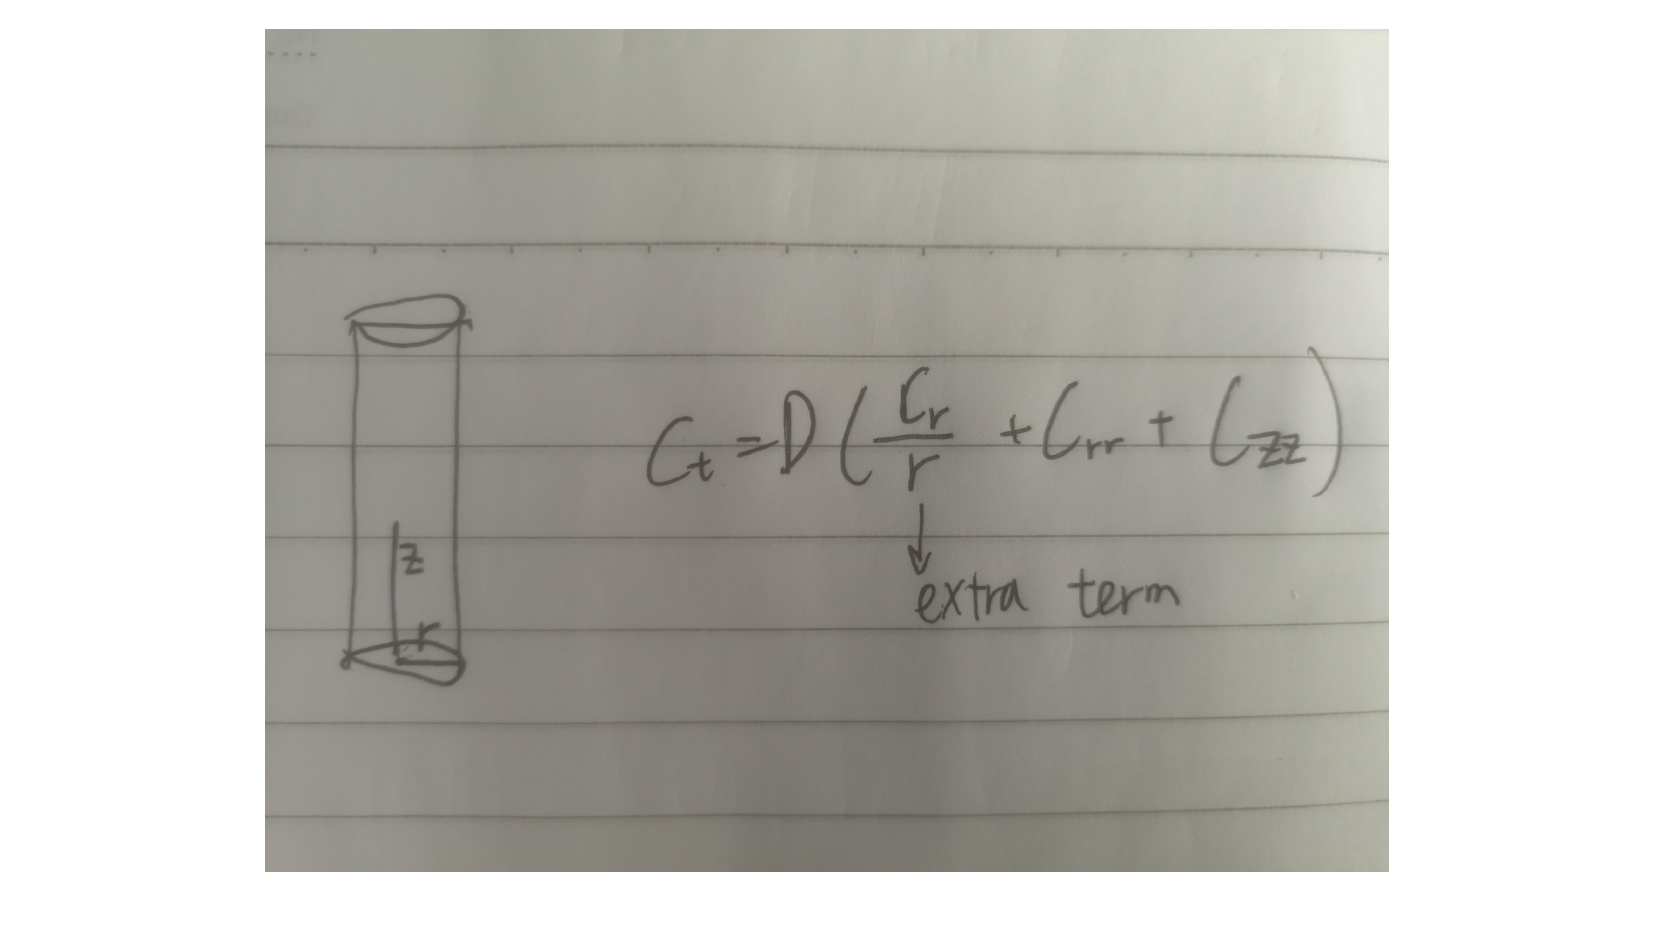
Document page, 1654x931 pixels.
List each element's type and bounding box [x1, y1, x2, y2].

picture [265, 29, 1389, 872]
